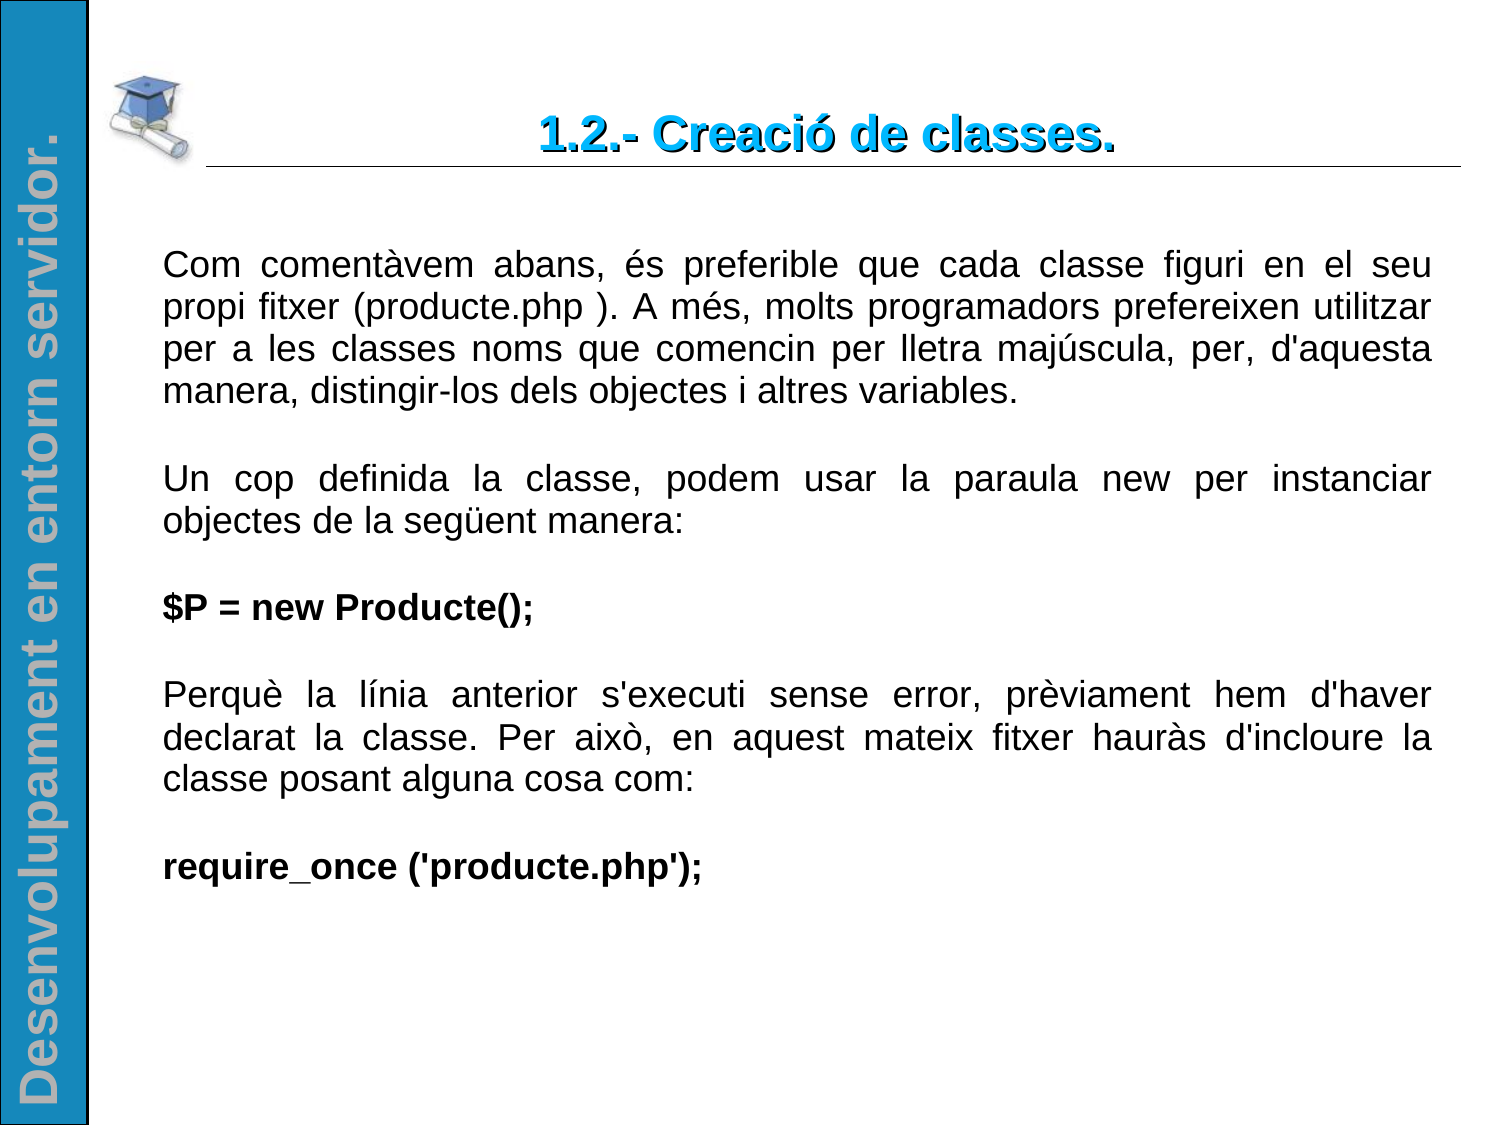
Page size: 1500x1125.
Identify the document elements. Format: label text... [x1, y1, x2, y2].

text_box Com comentàvem abans, és preferible que cada classe figuri en el seu propi fitxer (producte.php ). A més, molts programadors prefereixen utilitzar per a les classes noms que comencin per lletra majúscula, per, d'aquesta manera, distingir-los dels objectes i altres variables. Un cop definida la classe, podem usar la paraula new per instanciar objectes de la següent manera: $P = new Producte(); Perquè la línia anterior s'executi sense error, prèviament hem d'haver declarat la classe. Per això, en aquest mateix fitxer hauràs d'incloure la classe posant alguna cosa com: require_once ('producte.php'); [147, 236, 1447, 983]
title 1.2.- Creació de classes. [206, 88, 1447, 178]
picture [93, 61, 206, 174]
